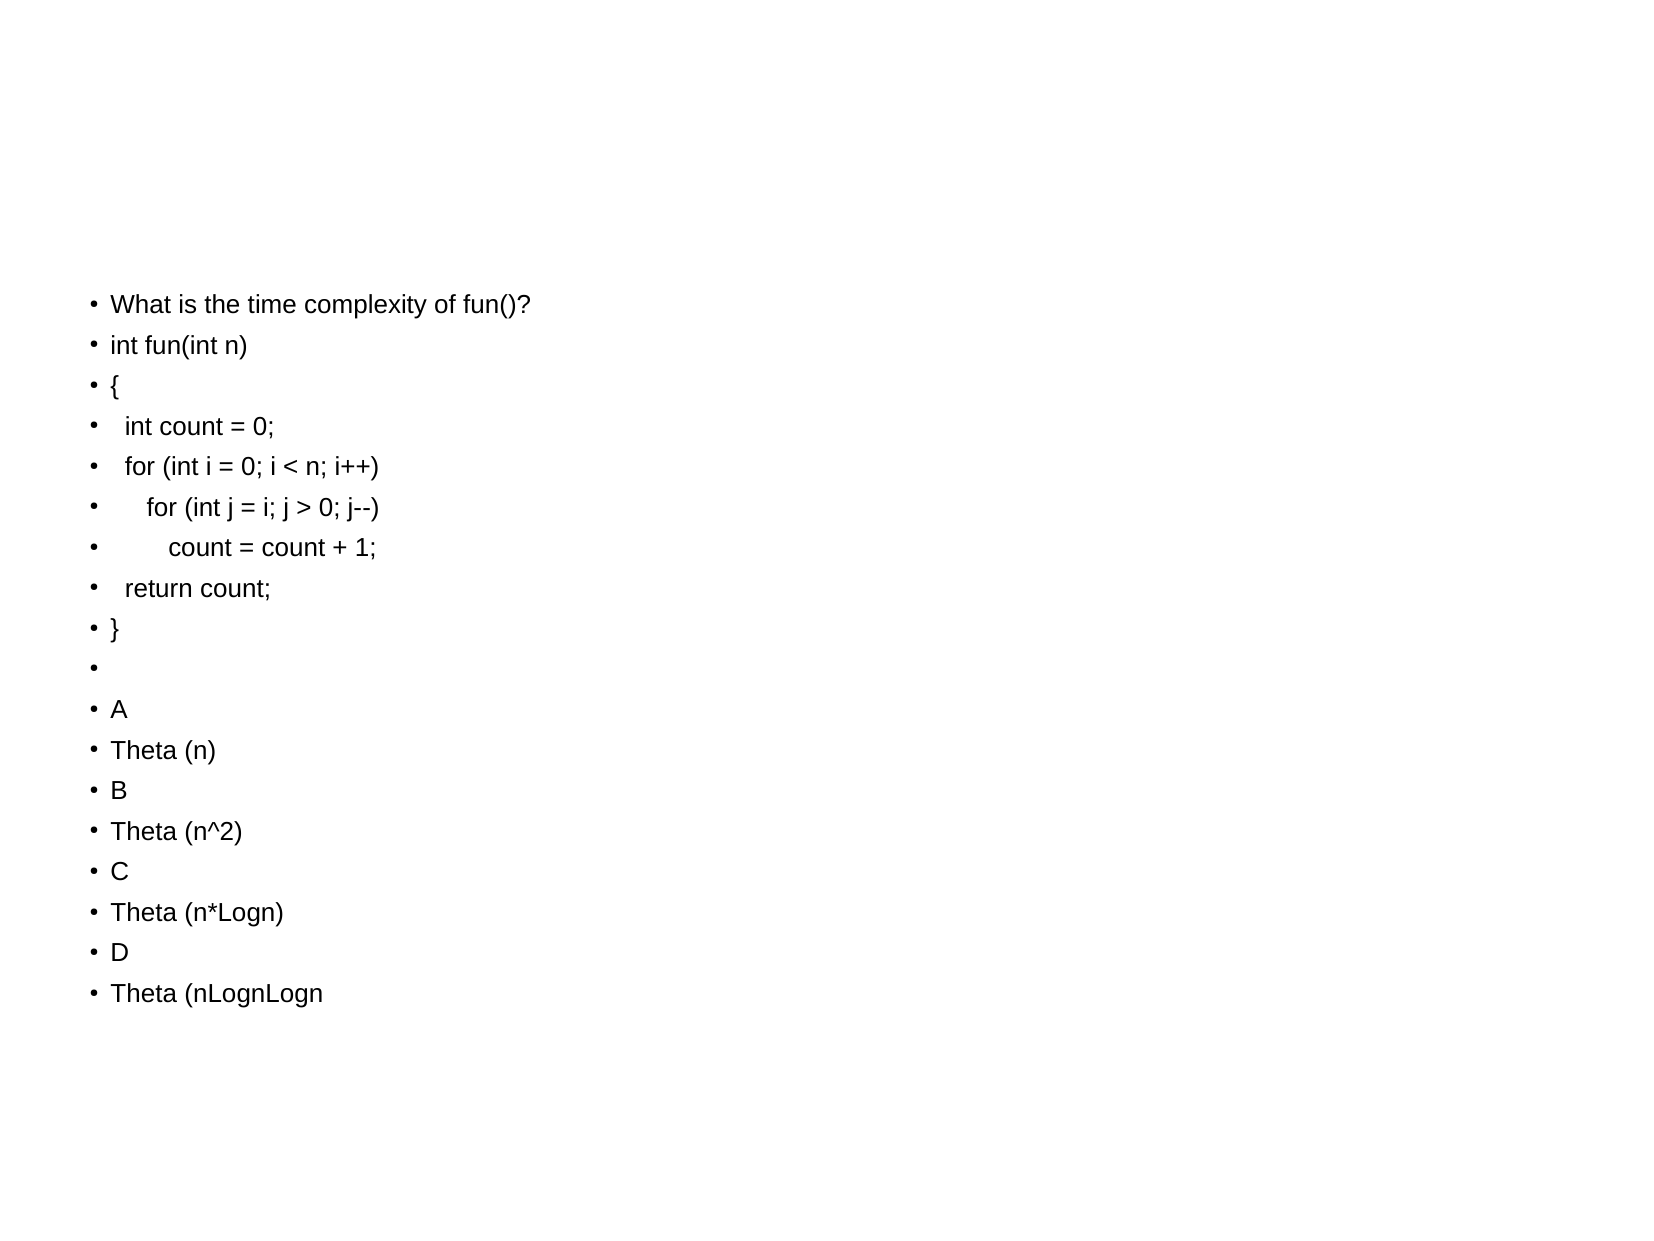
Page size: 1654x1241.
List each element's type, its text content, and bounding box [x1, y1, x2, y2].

list What is the time complexity of fun()? int fun(int n) { int count = 0; for (int i = 0; i < n; i++) for (int j = i; j > 0; j--) count = count + 1; return count; } A Theta (n) B Theta (n^2) C Theta (n*Logn) D Theta (nLognLogn [82, 290, 1571, 1010]
